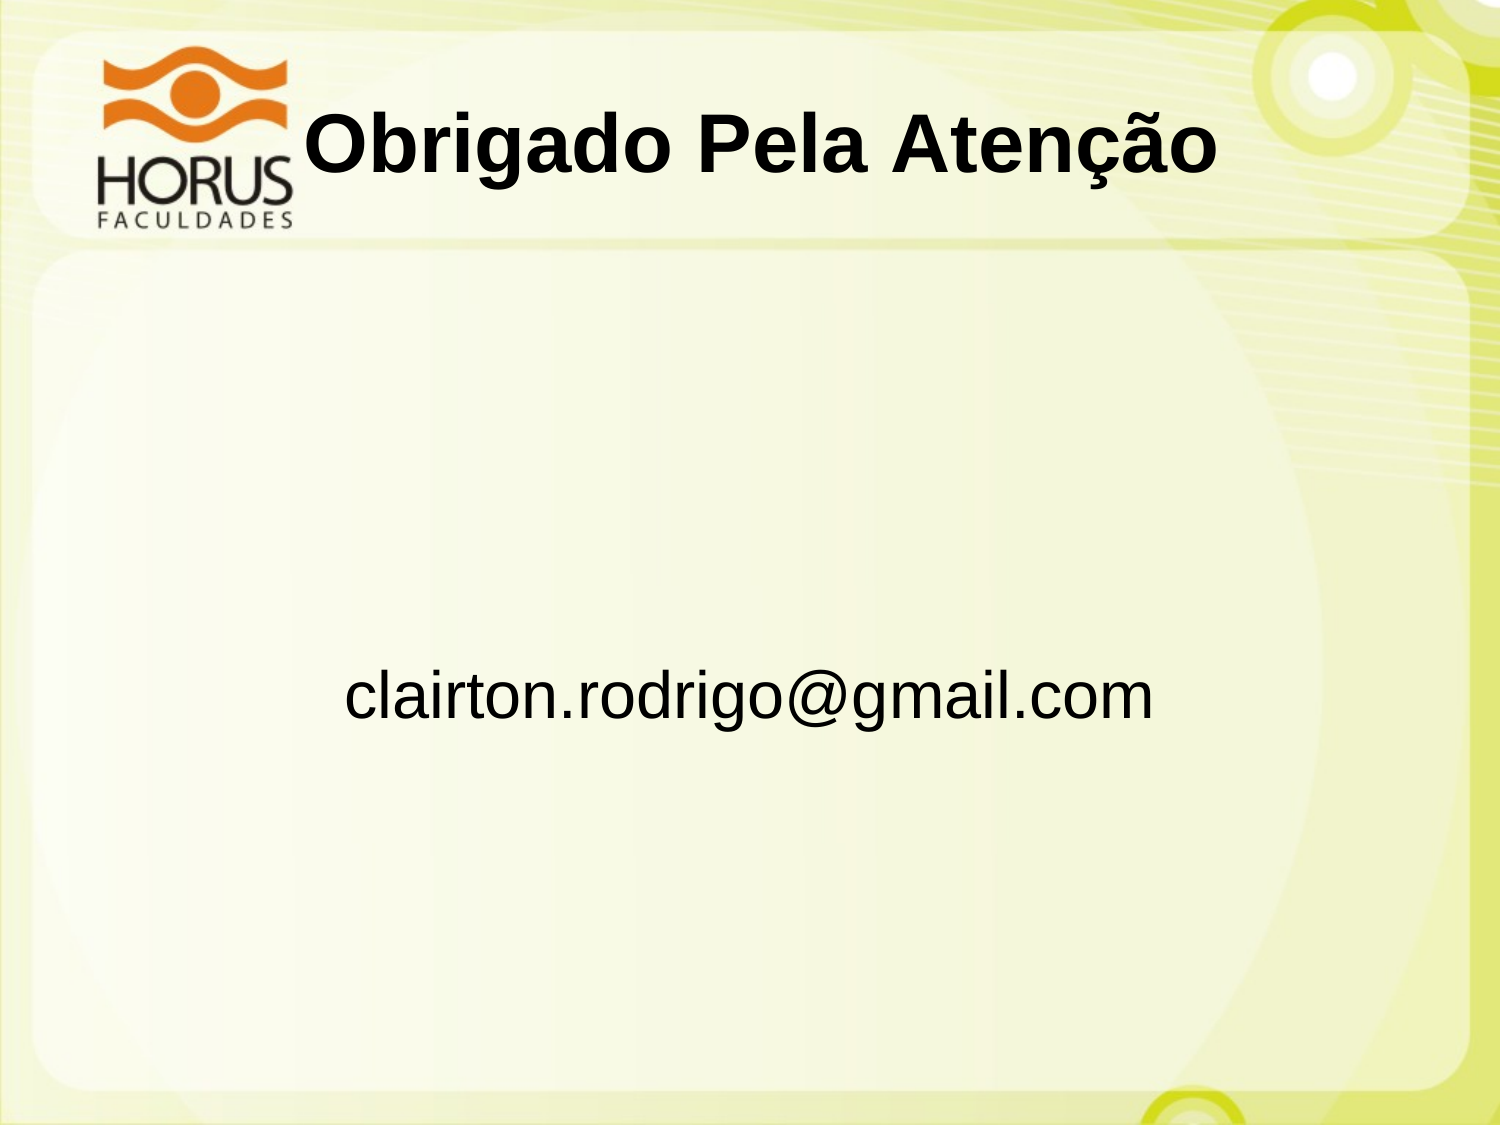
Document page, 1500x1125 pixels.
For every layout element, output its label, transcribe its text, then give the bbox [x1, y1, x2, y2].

picture [0, 0, 1500, 1125]
subtitle clairton.rodrigo@gmail.com [75, 262, 1426, 1006]
title Obrigado Pela Atenção [75, 21, 1426, 257]
